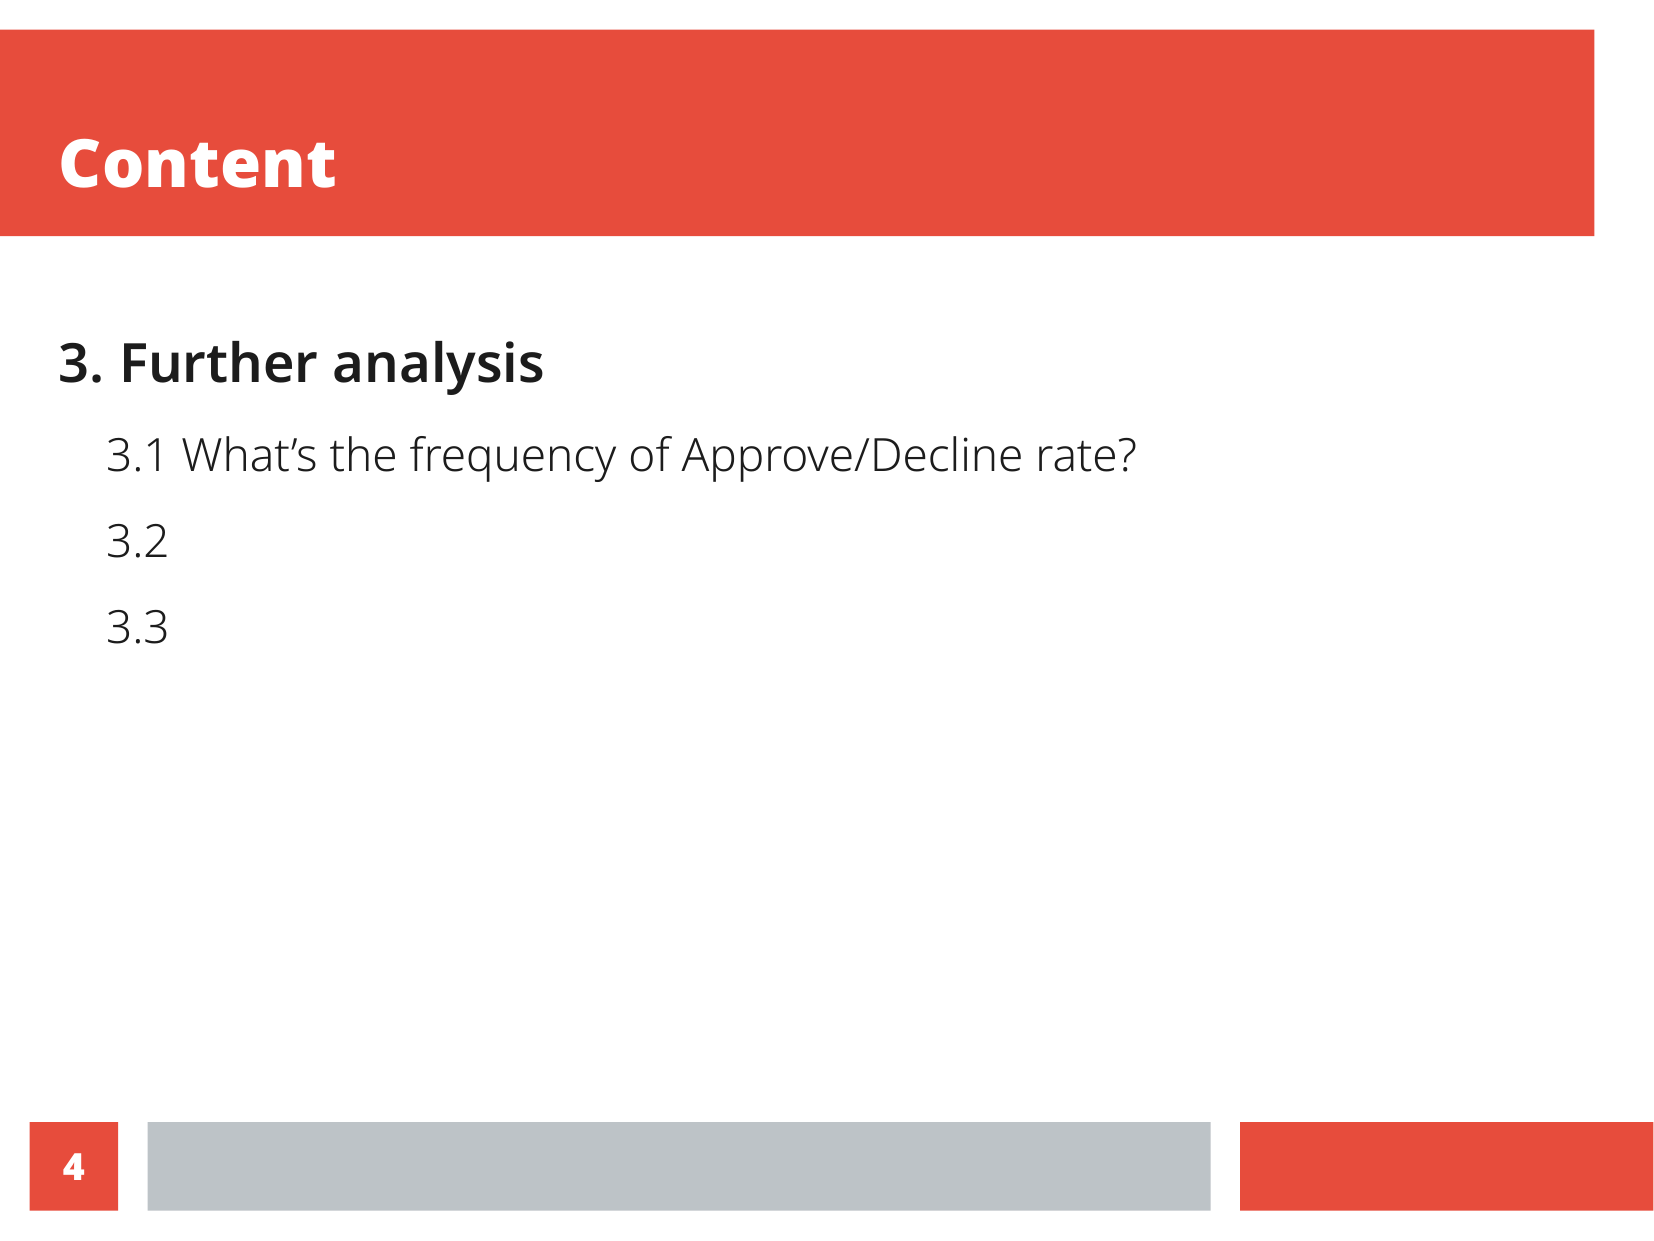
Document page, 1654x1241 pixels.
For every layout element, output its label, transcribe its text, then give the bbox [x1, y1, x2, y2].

list 3. Further analysis 3.1 What’s the frequency of Approve/Decline rate? 3.2 3.3 [59, 324, 1565, 1093]
title Content [59, 59, 1595, 207]
